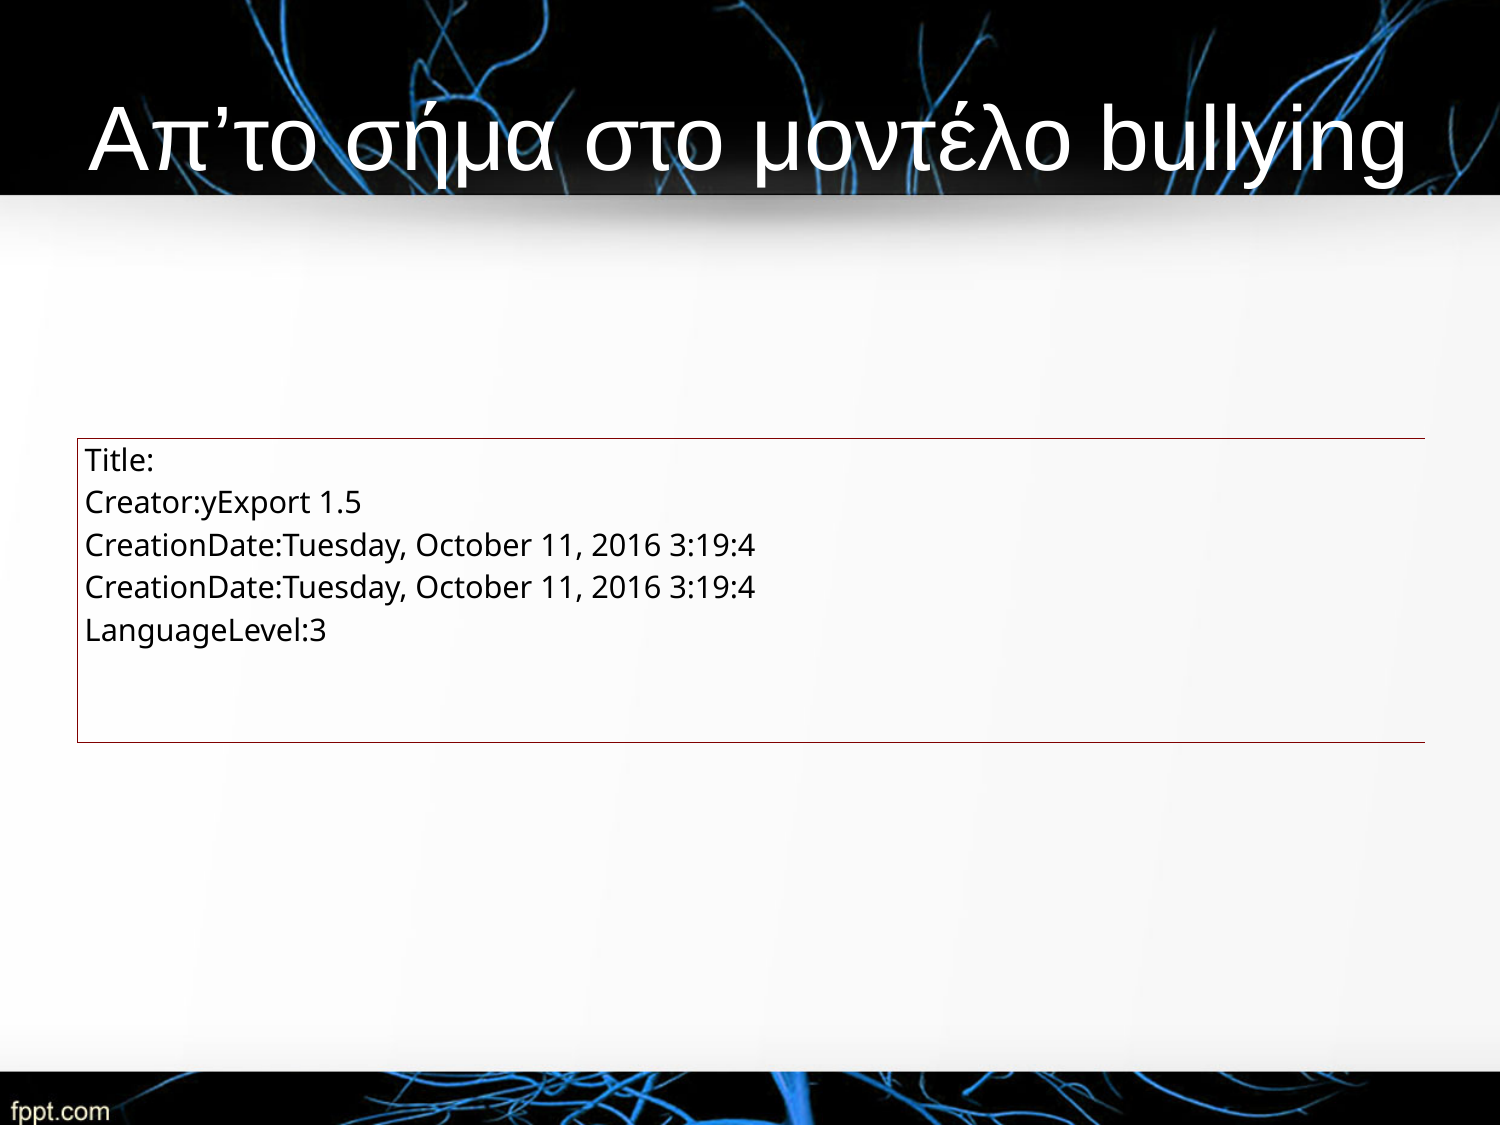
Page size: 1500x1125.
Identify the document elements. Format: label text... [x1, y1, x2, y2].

picture [0, 0, 1500, 1125]
title Απ’το σήμα στο μοντέλο bullying [75, 44, 1425, 233]
